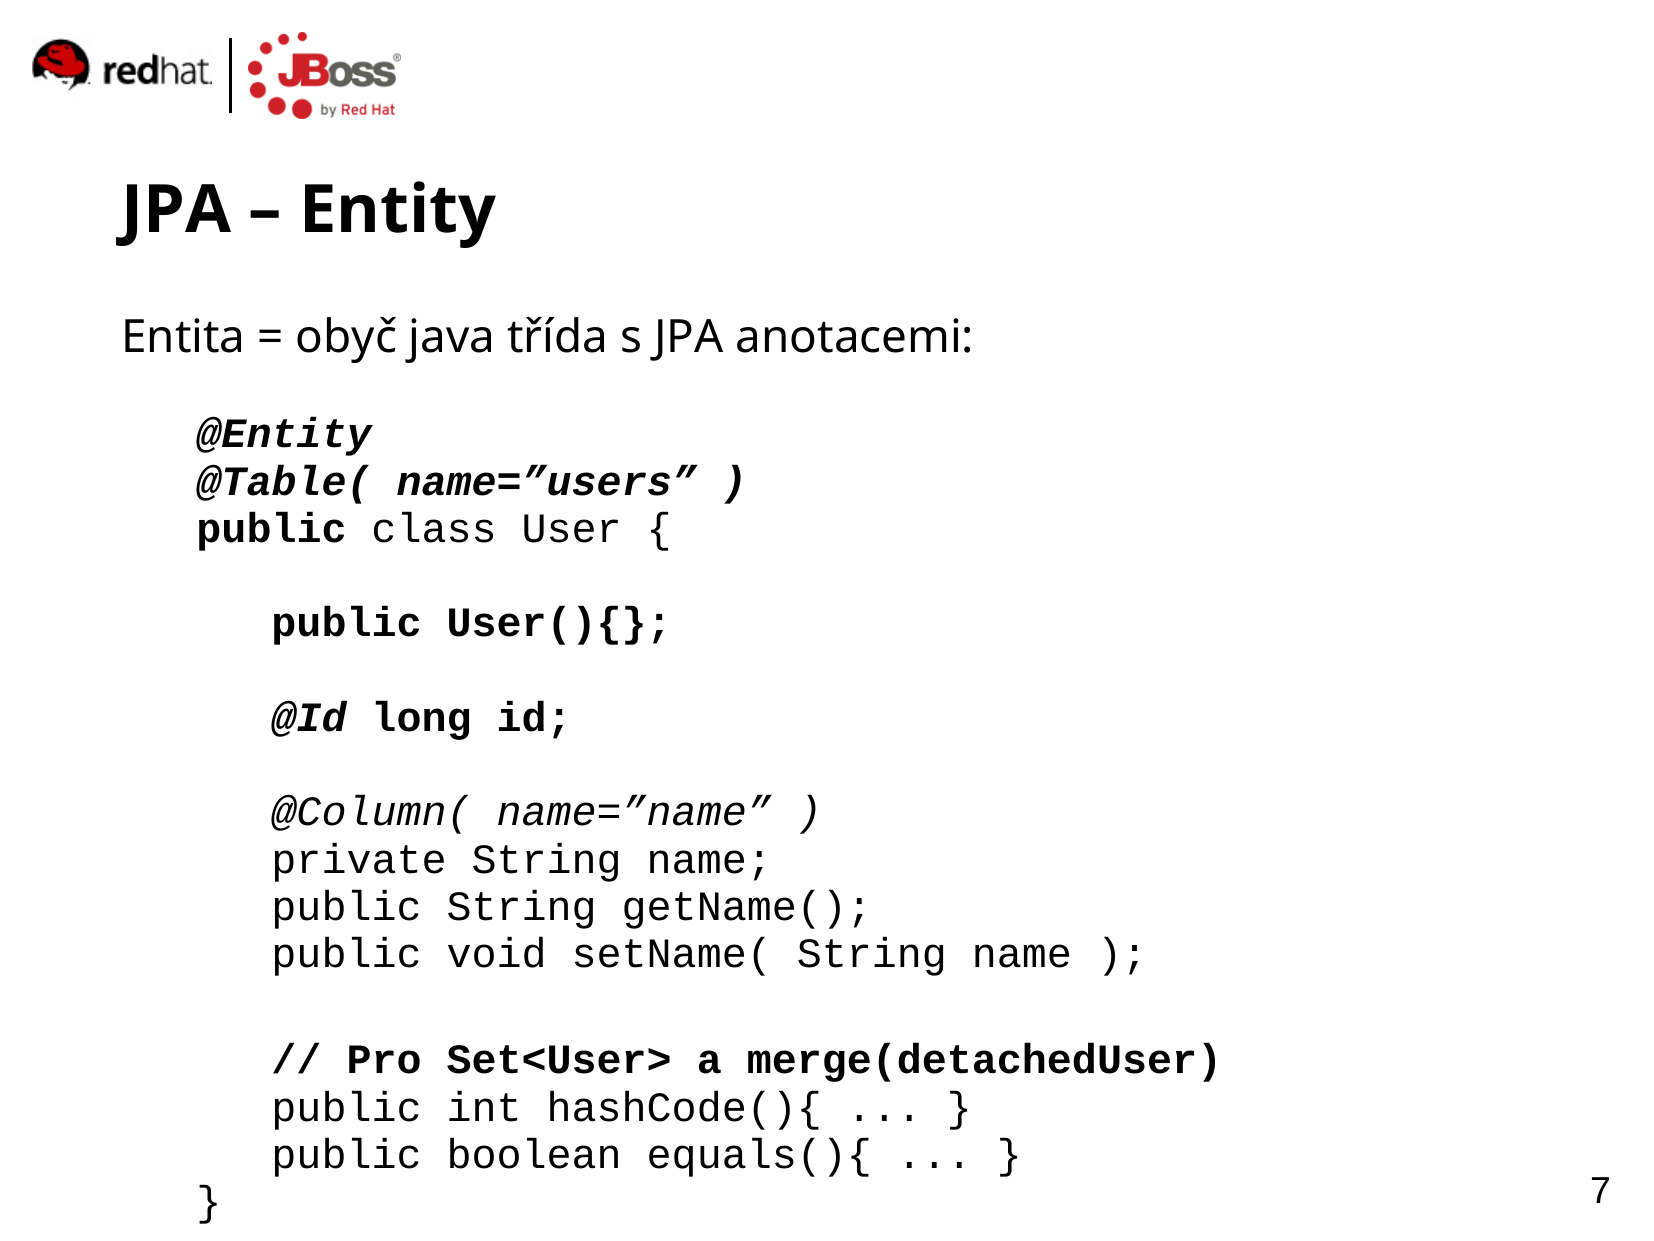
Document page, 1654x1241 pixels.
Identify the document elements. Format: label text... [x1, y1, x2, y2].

picture [248, 32, 401, 110]
list Entita = obyč java třída s JPA anotacemi: @Entity @Table( name=”users” ) public class User { public User(){}; @Id long id; @Column( name=”name” ) private String name; public String getName(); public void setName( String name ); // Pro Set<User> a merge(detachedUser) public int hashCode(){ ... } public boolean equals(){ ... } } [121, 303, 1534, 1218]
picture [31, 37, 212, 98]
title JPA – Entity [121, 110, 1534, 303]
